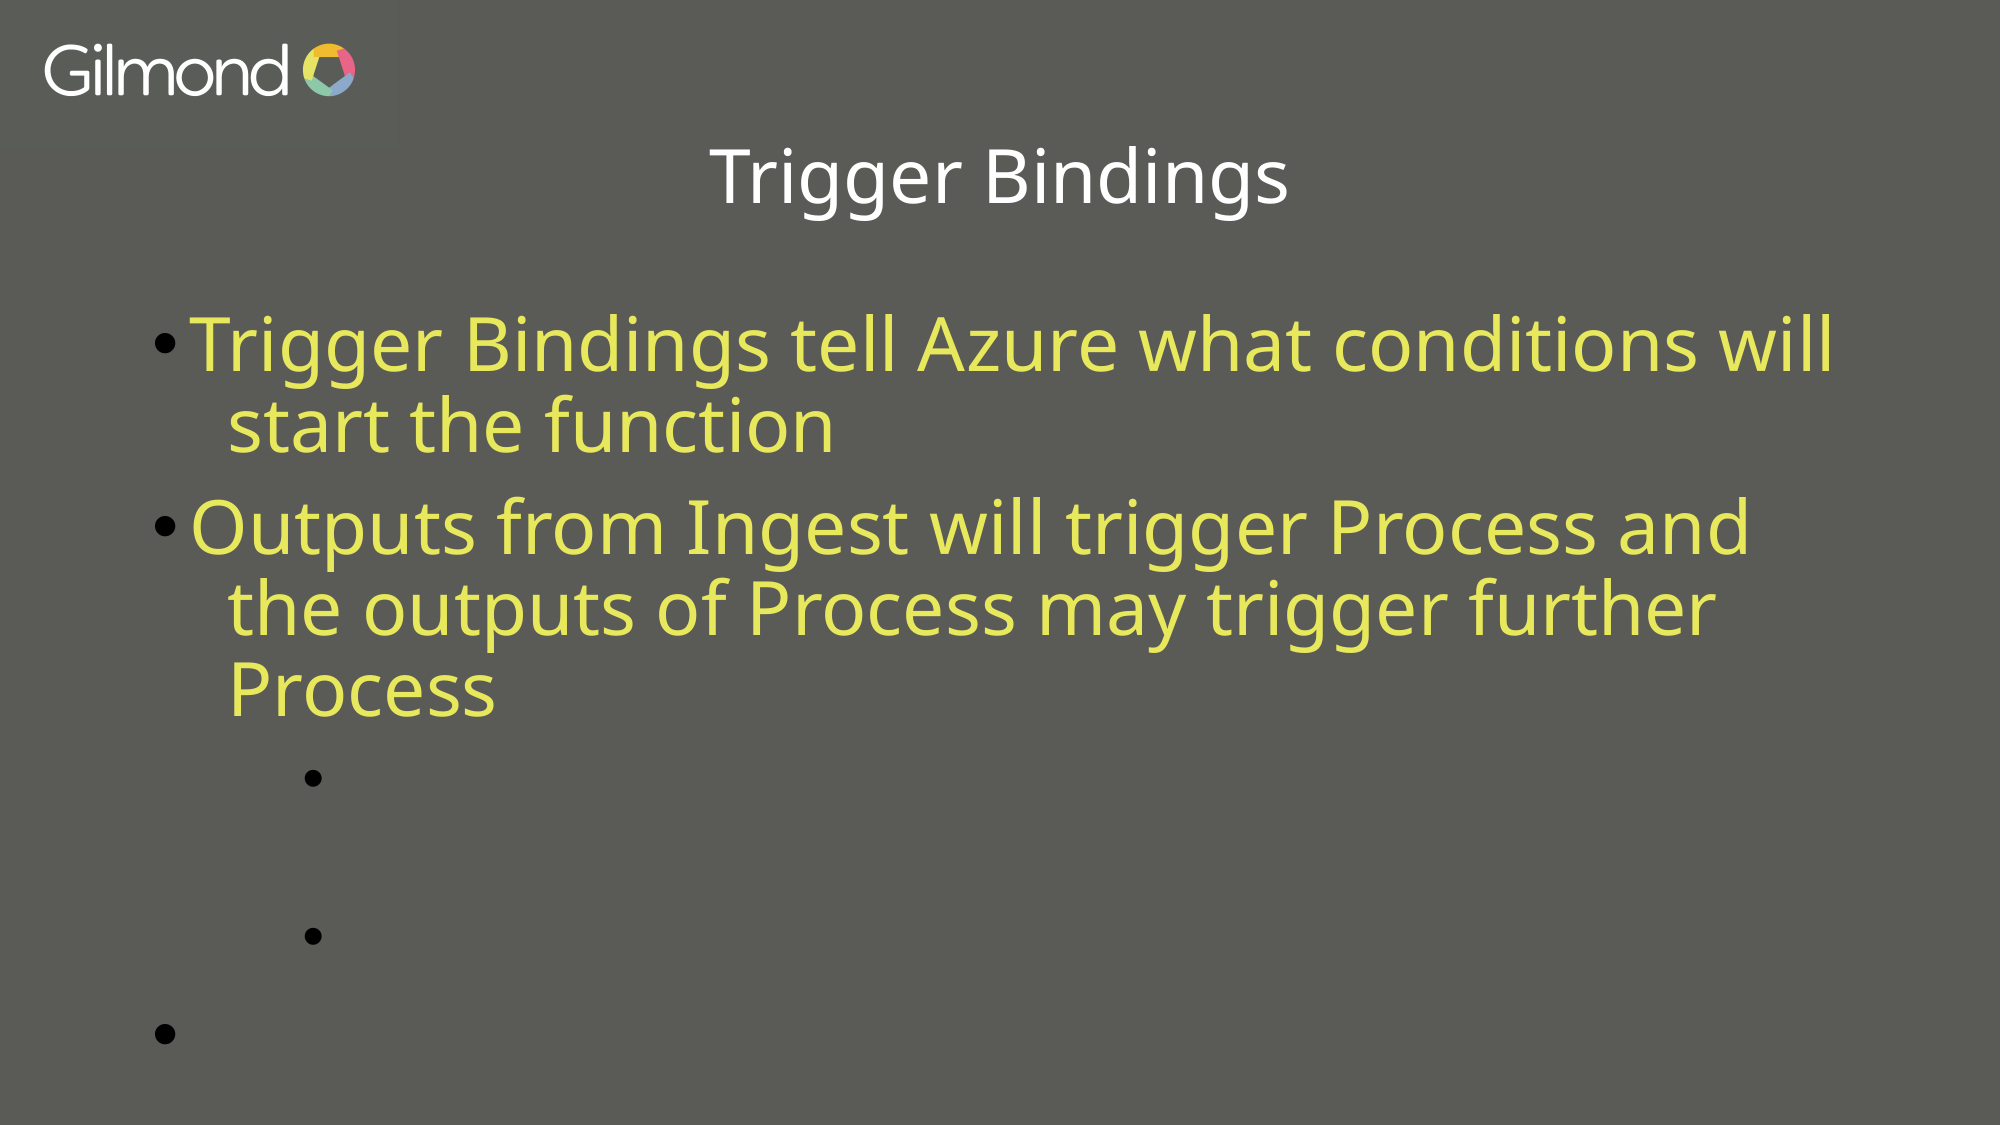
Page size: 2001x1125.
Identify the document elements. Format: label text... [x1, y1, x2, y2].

text_box Trigger Bindings tell Azure what conditions will start the function Outputs from Ingest will trigger Process and the outputs of Process may trigger further Process [137, 299, 1863, 1030]
picture [0, 0, 399, 149]
title Trigger Bindings [137, 59, 1863, 299]
